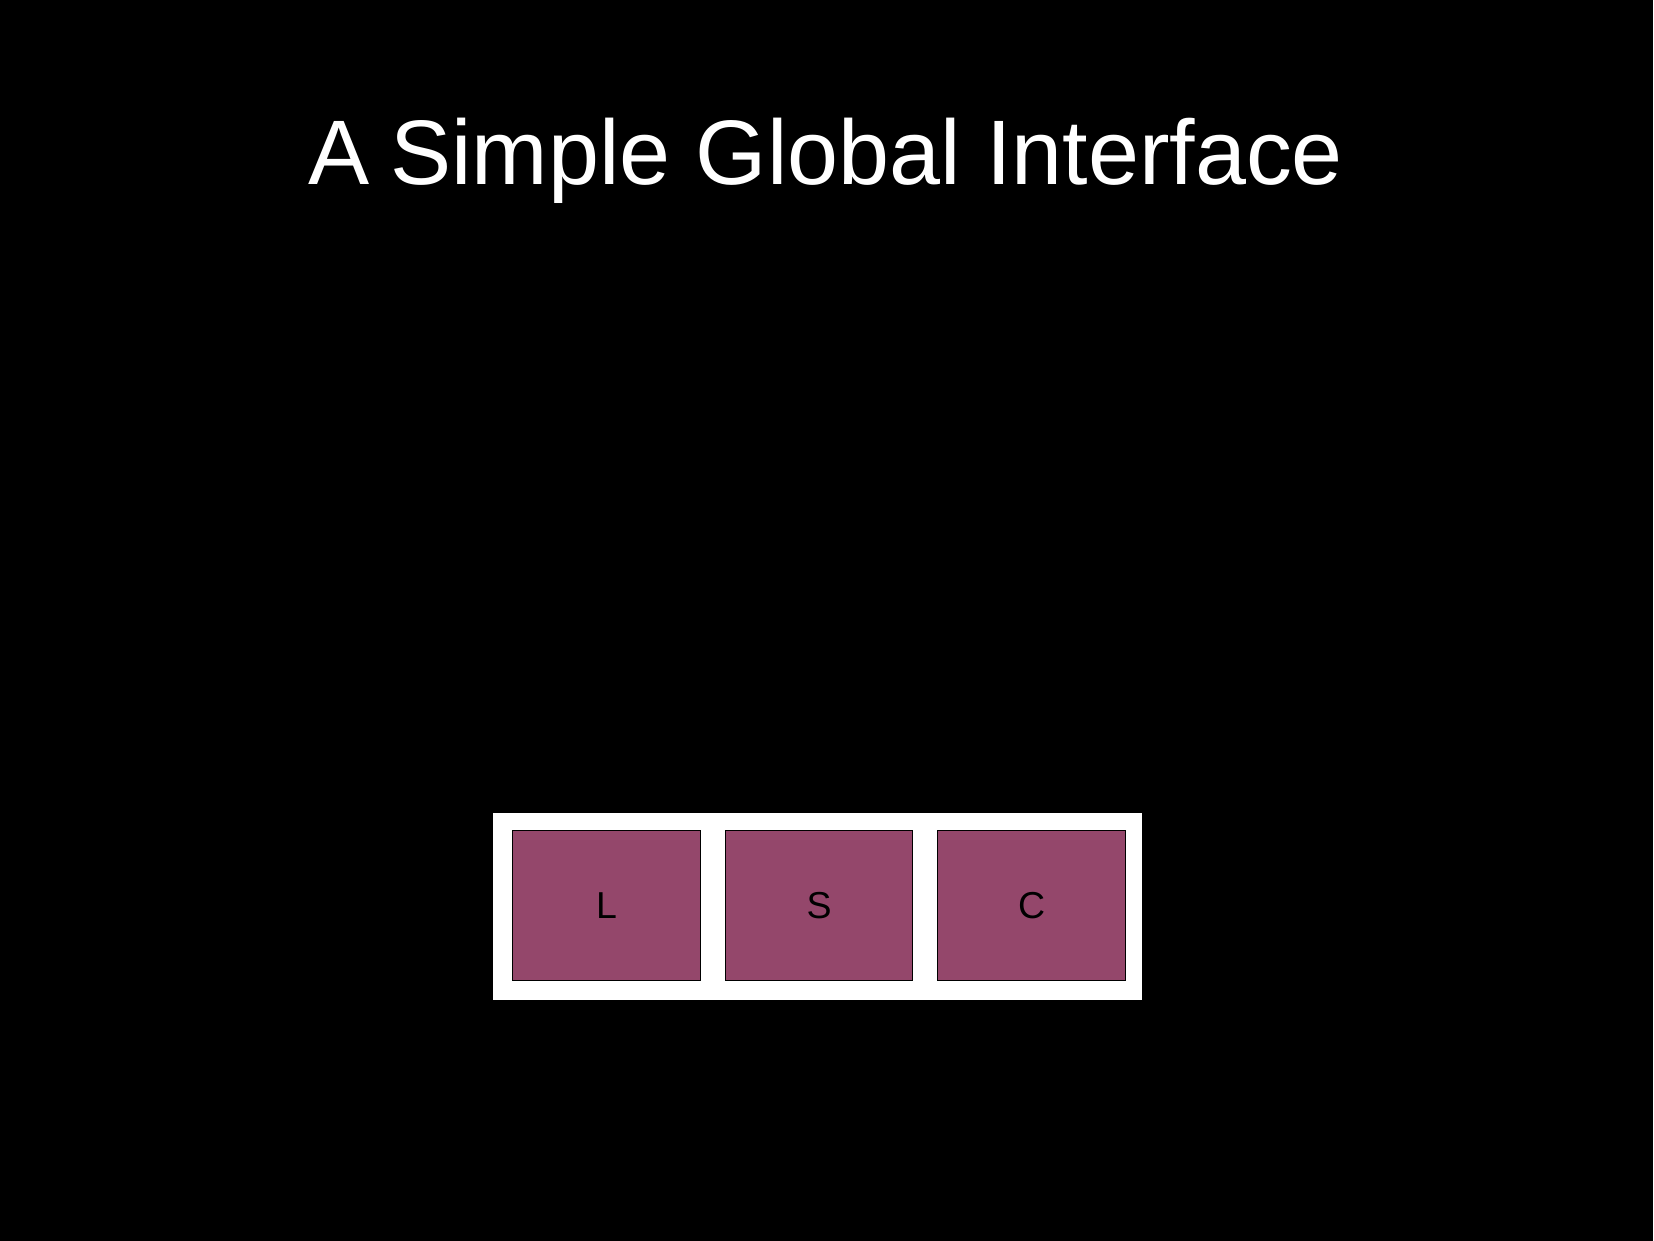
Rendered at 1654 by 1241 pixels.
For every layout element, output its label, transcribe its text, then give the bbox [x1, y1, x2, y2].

text_box C [937, 830, 1126, 981]
text_box S [725, 830, 913, 981]
text_box [492, 812, 1143, 1001]
title A Simple Global Interface [82, 49, 1571, 257]
text_box L [512, 830, 701, 981]
